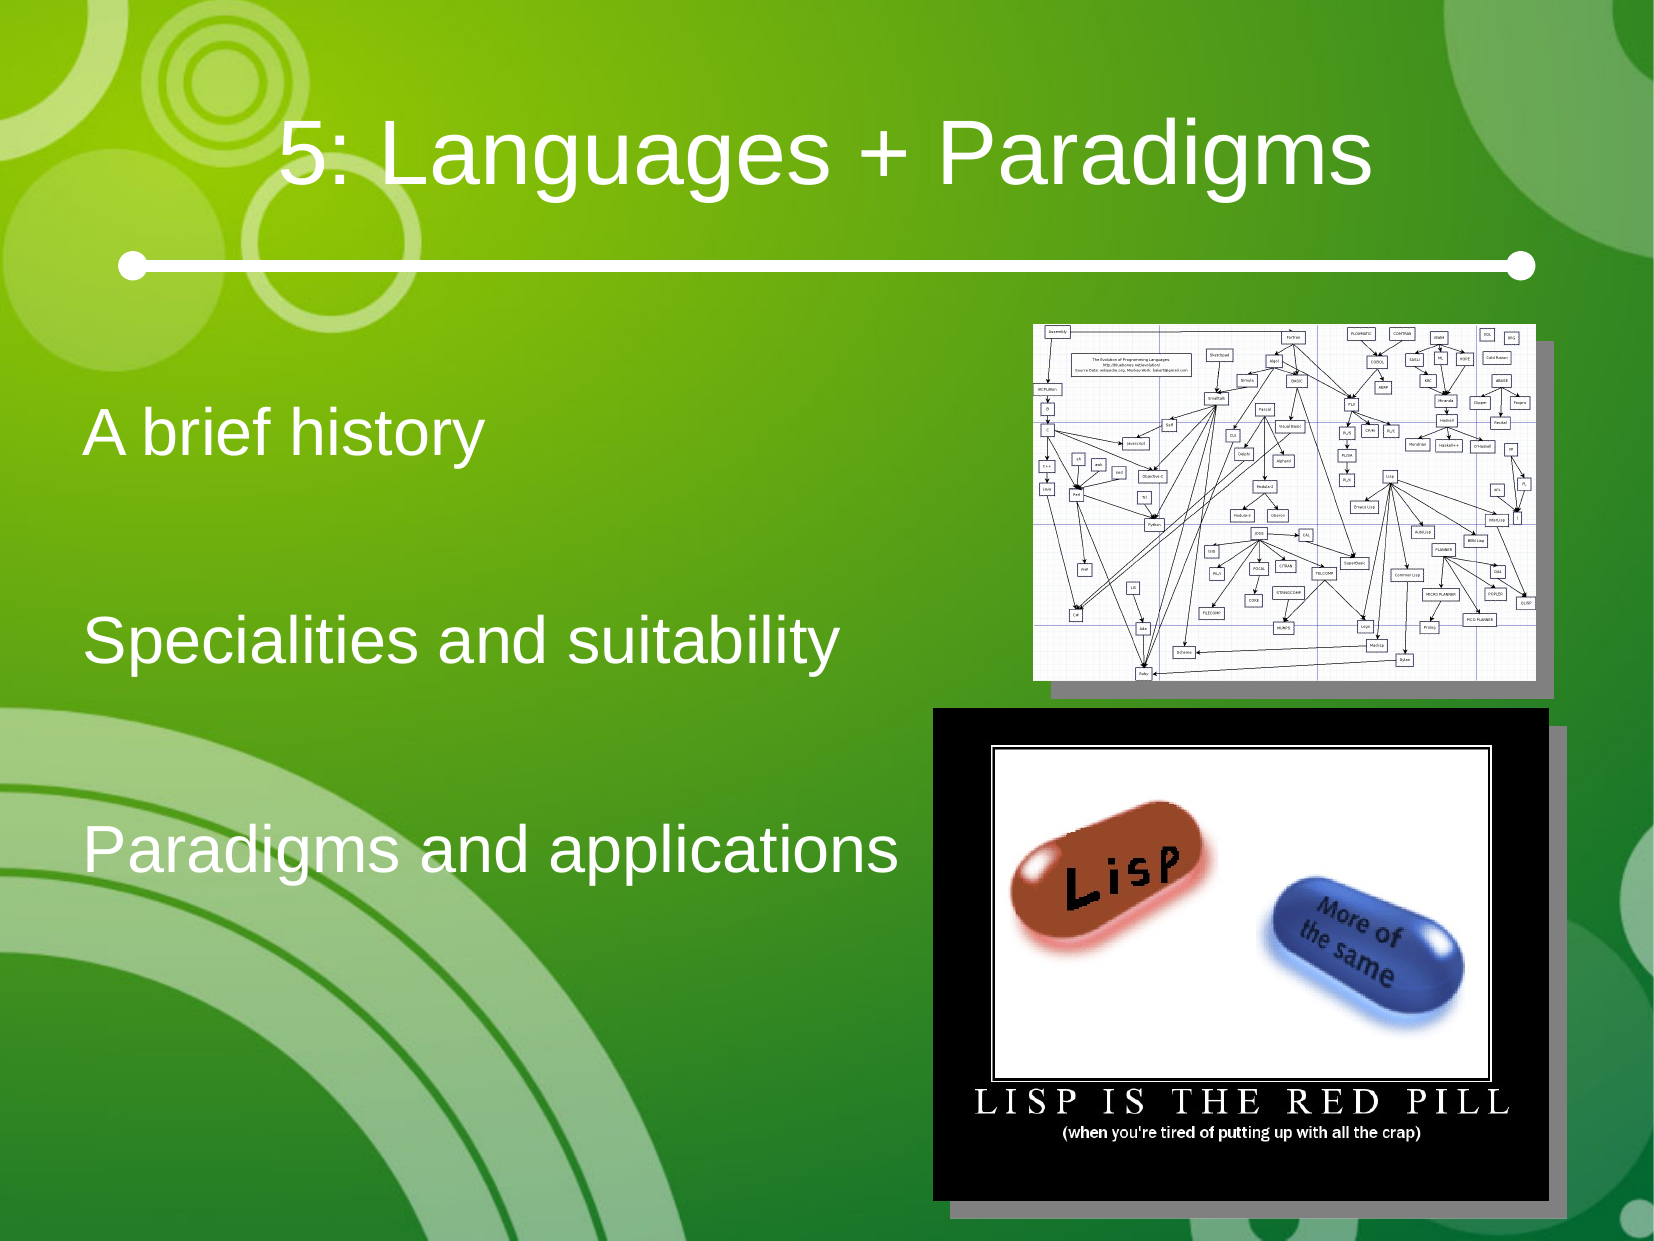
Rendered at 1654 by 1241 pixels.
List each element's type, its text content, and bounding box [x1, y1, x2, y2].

picture [0, 0, 1654, 1241]
title 5: Languages + Paradigms [82, 56, 1571, 250]
list A brief history Specialities and suitability Paradigms and applications [82, 290, 1571, 1094]
